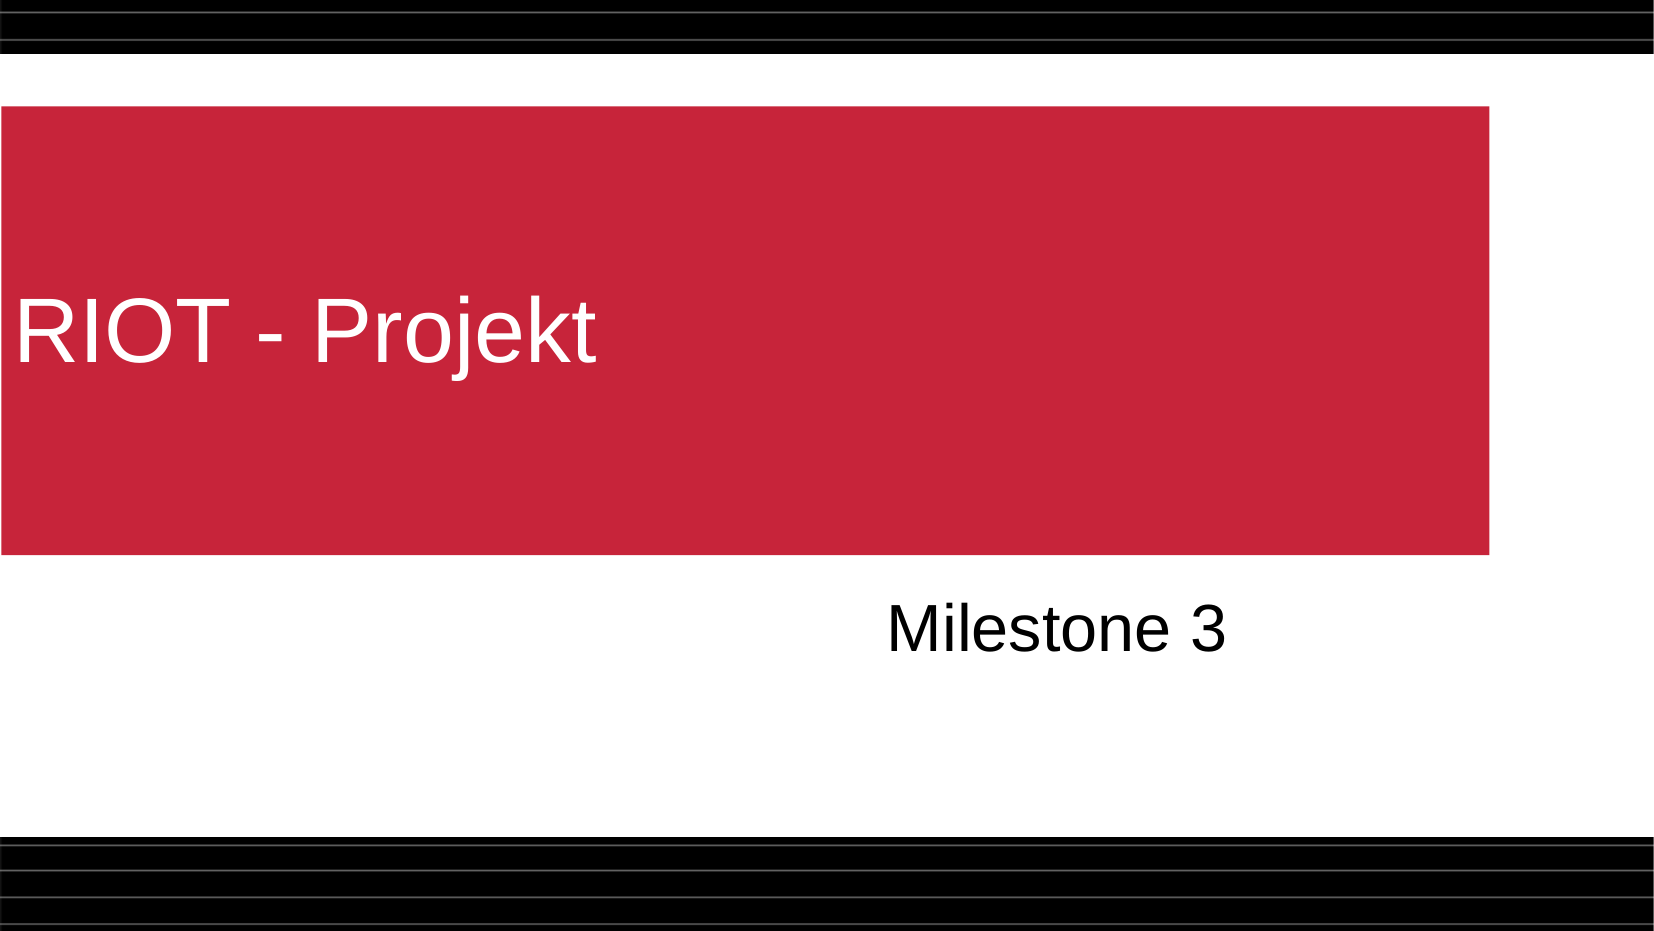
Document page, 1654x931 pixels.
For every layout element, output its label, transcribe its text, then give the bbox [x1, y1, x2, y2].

picture [0, 837, 1654, 931]
title RIOT - Projekt [1, 106, 1490, 556]
subtitle Milestone 3 [625, 590, 1489, 804]
picture [0, 0, 1654, 54]
